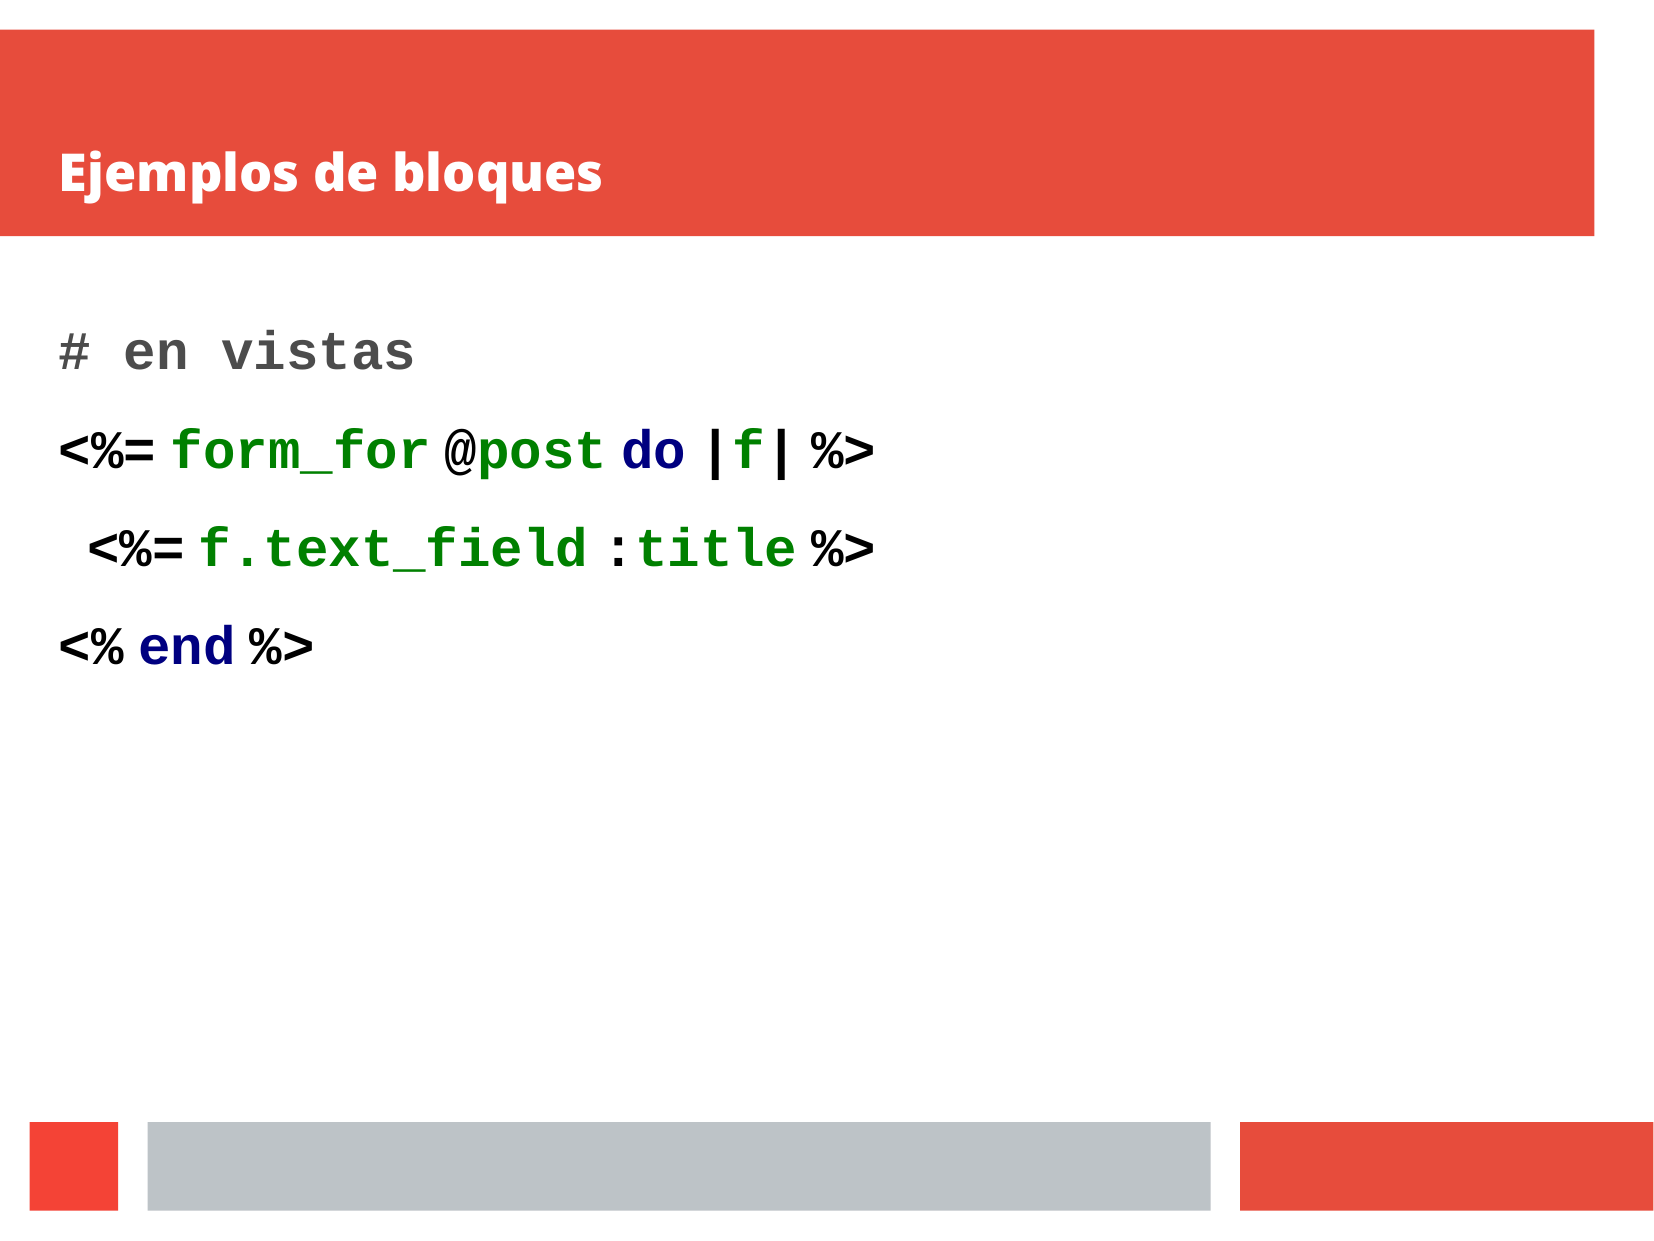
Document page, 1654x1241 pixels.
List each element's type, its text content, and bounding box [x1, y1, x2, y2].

title Ejemplos de bloques [59, 59, 1595, 207]
list # en vistas <%= form_for @post do |f| %> <%= f.text_field :title %> <% end %> [59, 324, 1565, 1093]
